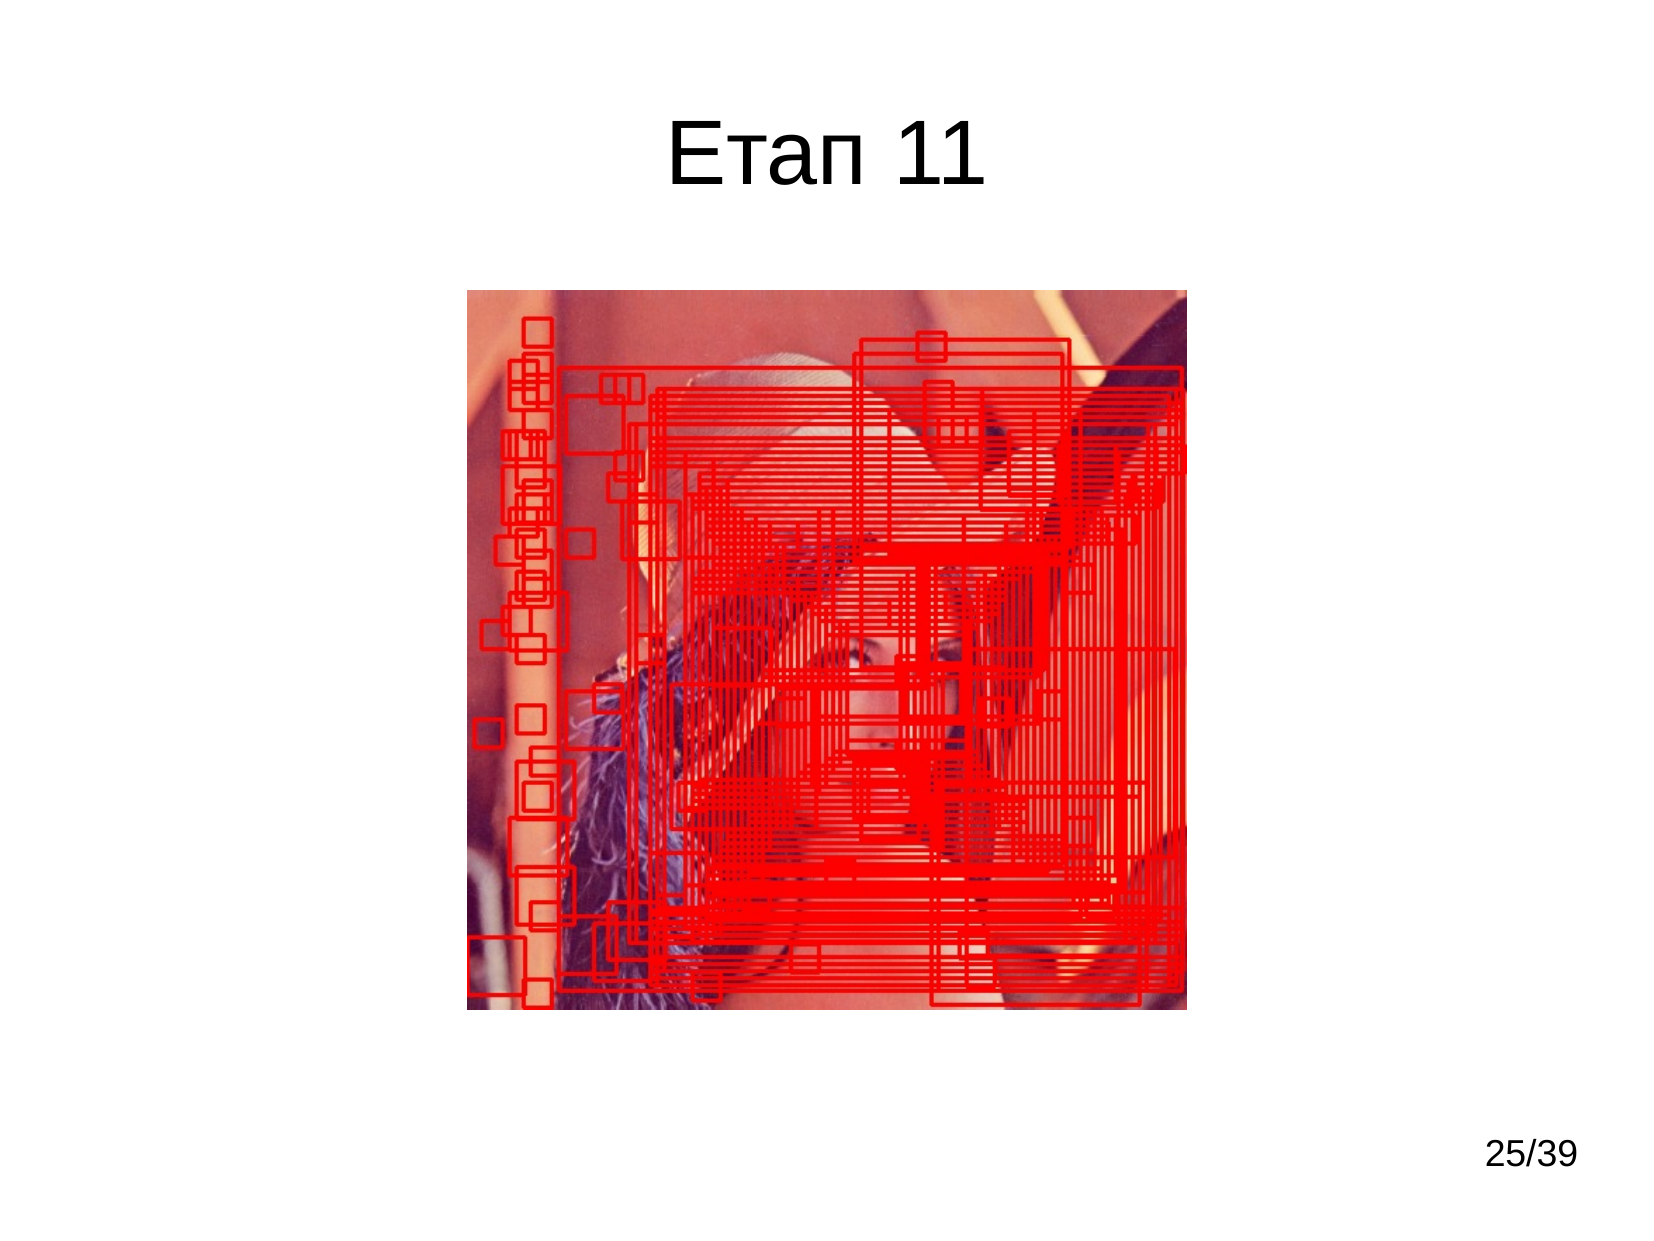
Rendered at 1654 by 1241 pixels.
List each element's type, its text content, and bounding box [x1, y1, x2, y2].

title Етап 11 [82, 49, 1571, 257]
text_box 25/39 [1470, 1125, 1606, 1182]
picture [467, 290, 1187, 1010]
